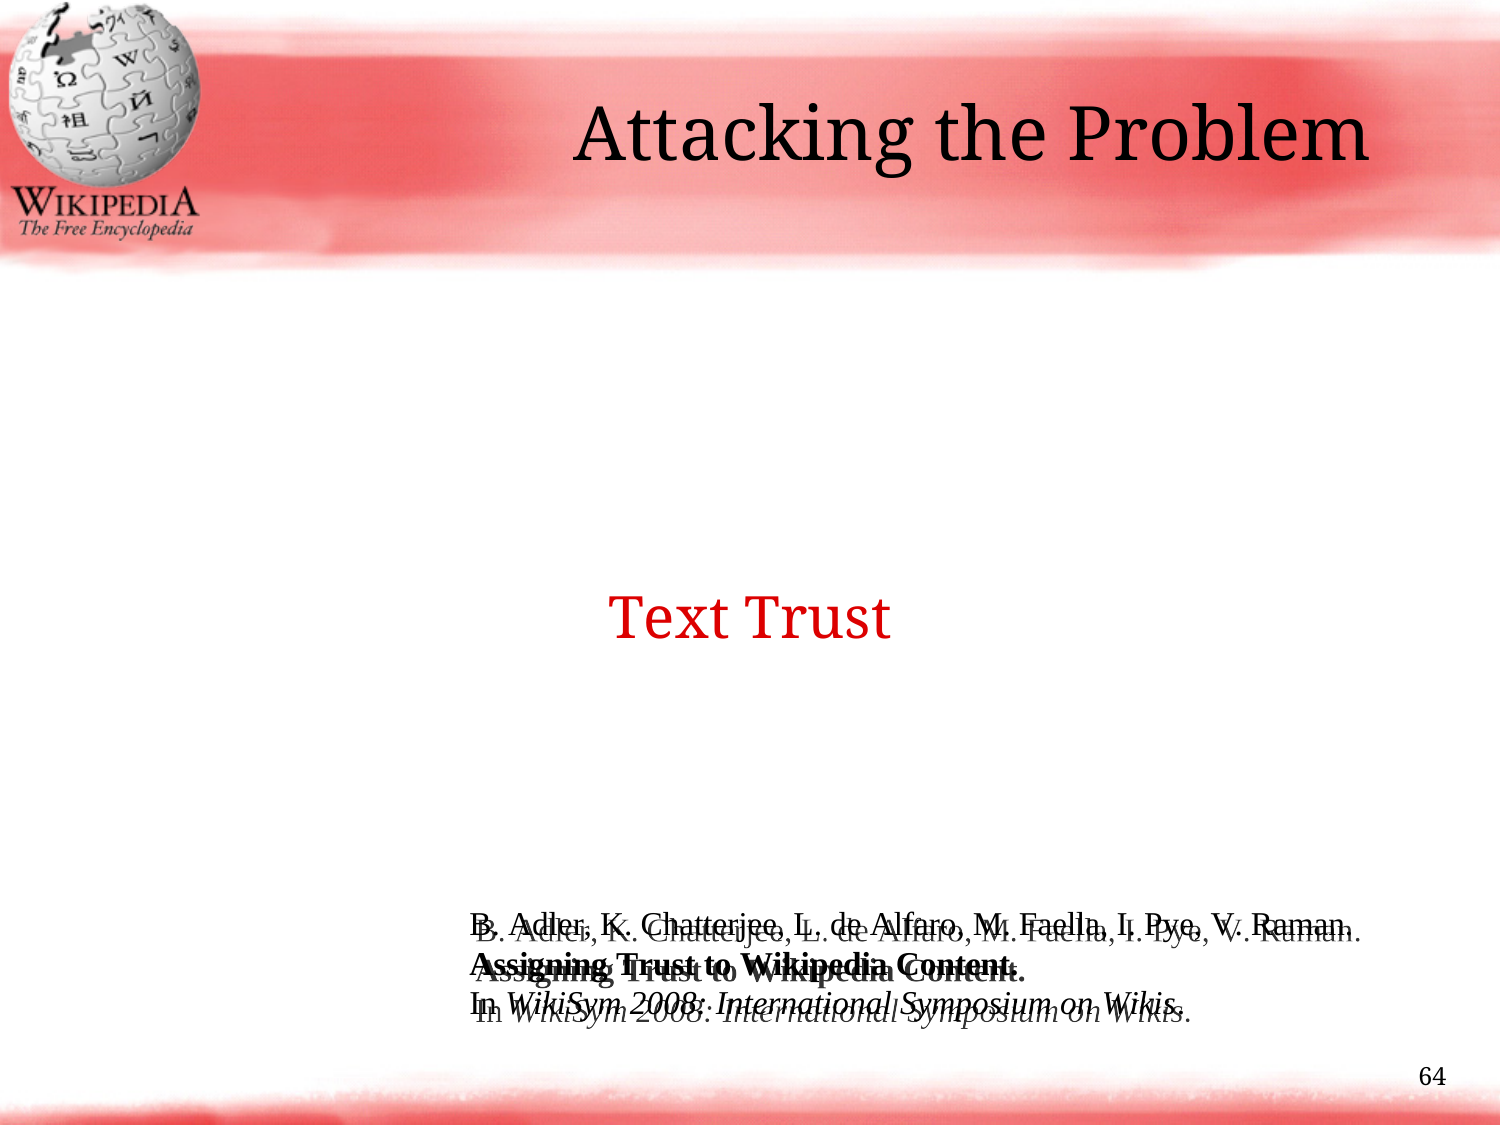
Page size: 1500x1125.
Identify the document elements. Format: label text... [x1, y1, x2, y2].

text_box B. Adler, K. Chatterjee, L. de Alfaro, M. Faella, I. Pye, V. Raman. Assigning Trust to Wikipedia Content. In WikiSym 2008: International Symposium on Wikis. [454, 894, 1370, 1030]
list Text Trust [112, 287, 1388, 1051]
title Attacking the Problem [112, 37, 1388, 225]
picture [0, 0, 1500, 1125]
